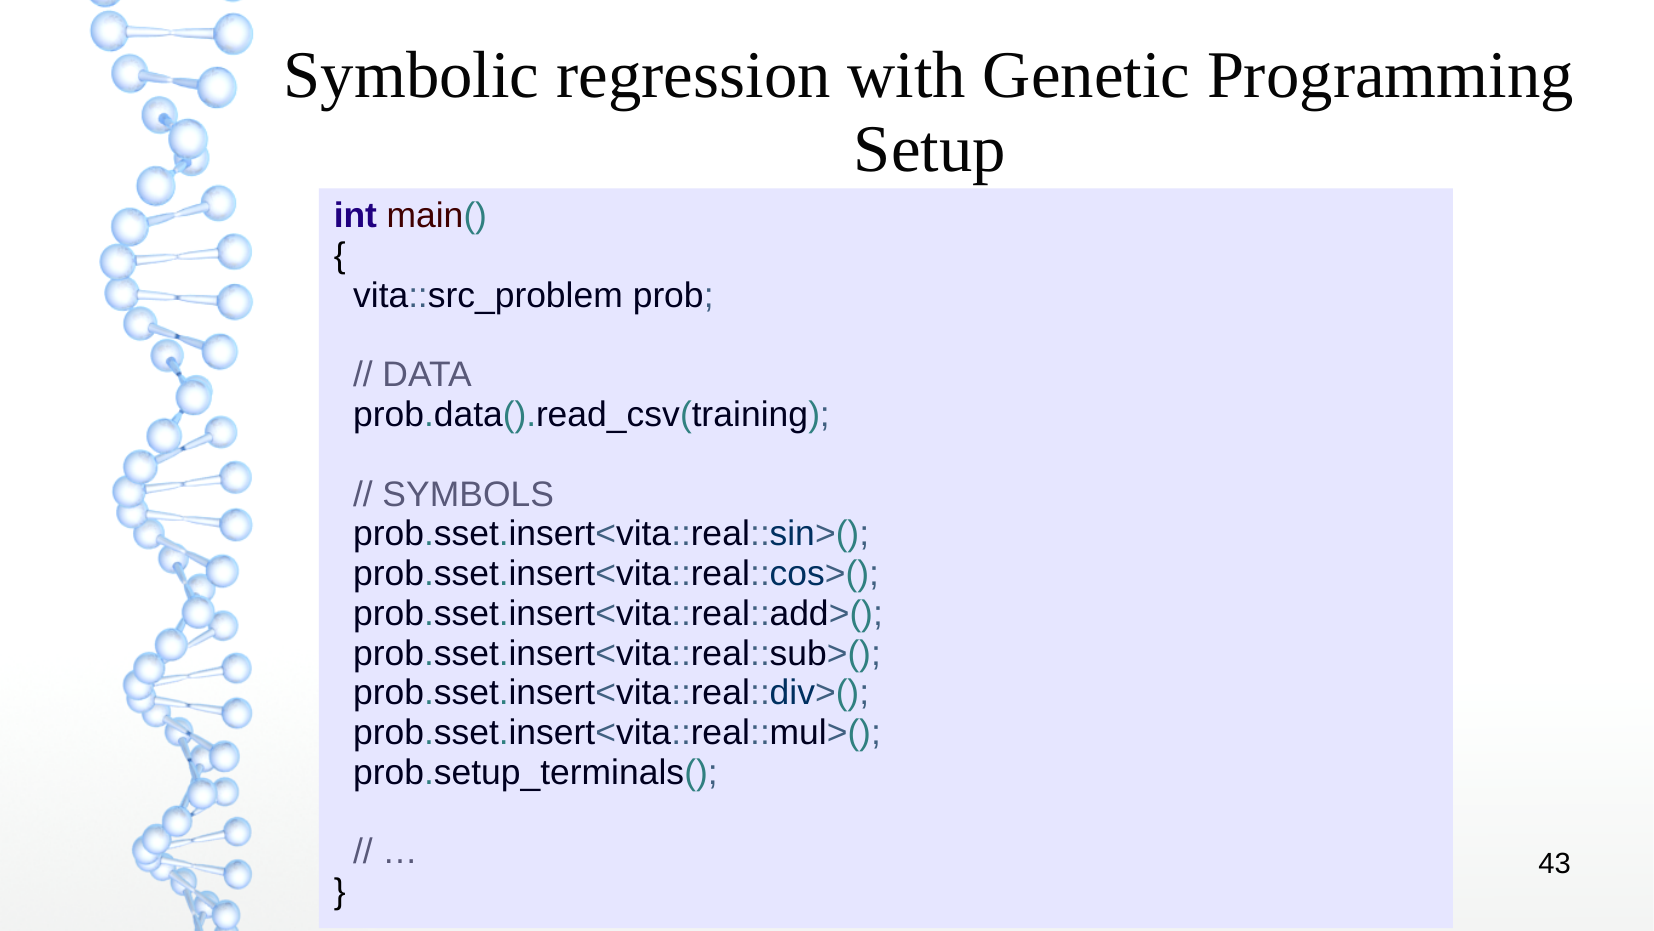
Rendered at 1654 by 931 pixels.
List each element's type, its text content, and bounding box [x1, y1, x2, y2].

picture [0, 0, 1654, 931]
text_box int main() { vita::src_problem prob; // DATA prob.data().read_csv(training); // SYMBOLS prob.sset.insert<vita::real::sin>(); prob.sset.insert<vita::real::cos>(); prob.sset.insert<vita::real::add>(); prob.sset.insert<vita::real::sub>(); prob.sset.insert<vita::real::div>(); prob.sset.insert<vita::real::mul>(); prob.setup_terminals(); // … } [318, 188, 1453, 929]
title Symbolic regression with Genetic Programming Setup [265, 35, 1595, 189]
